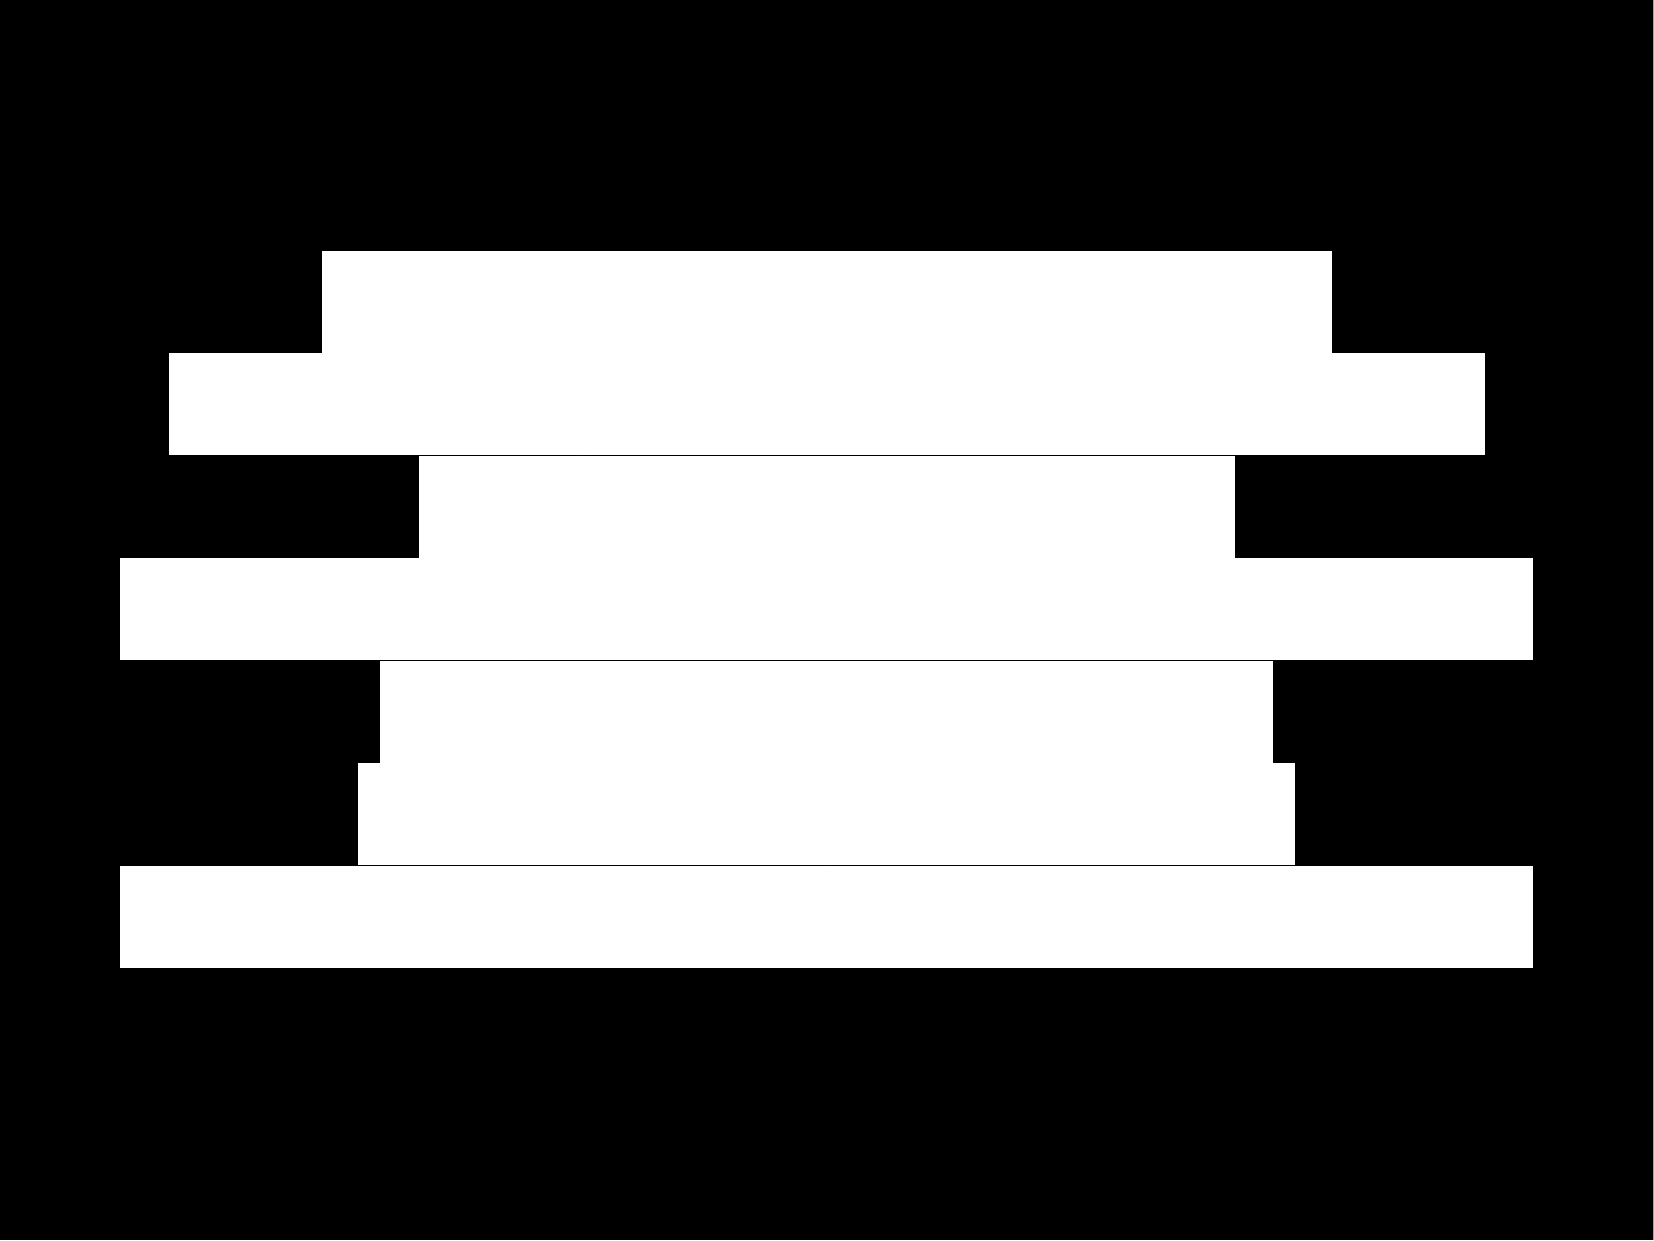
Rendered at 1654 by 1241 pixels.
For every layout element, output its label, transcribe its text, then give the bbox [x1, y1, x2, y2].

subtitle No coral eu quero cantar Declarar que Ele é Santo, Santo Infinitamente adorar Dizendo que Jesus é Santo, Santo A composição do Céu Vai cantar quem for fiel O hino da vitória será o meu troféu [82, 49, 1571, 1170]
